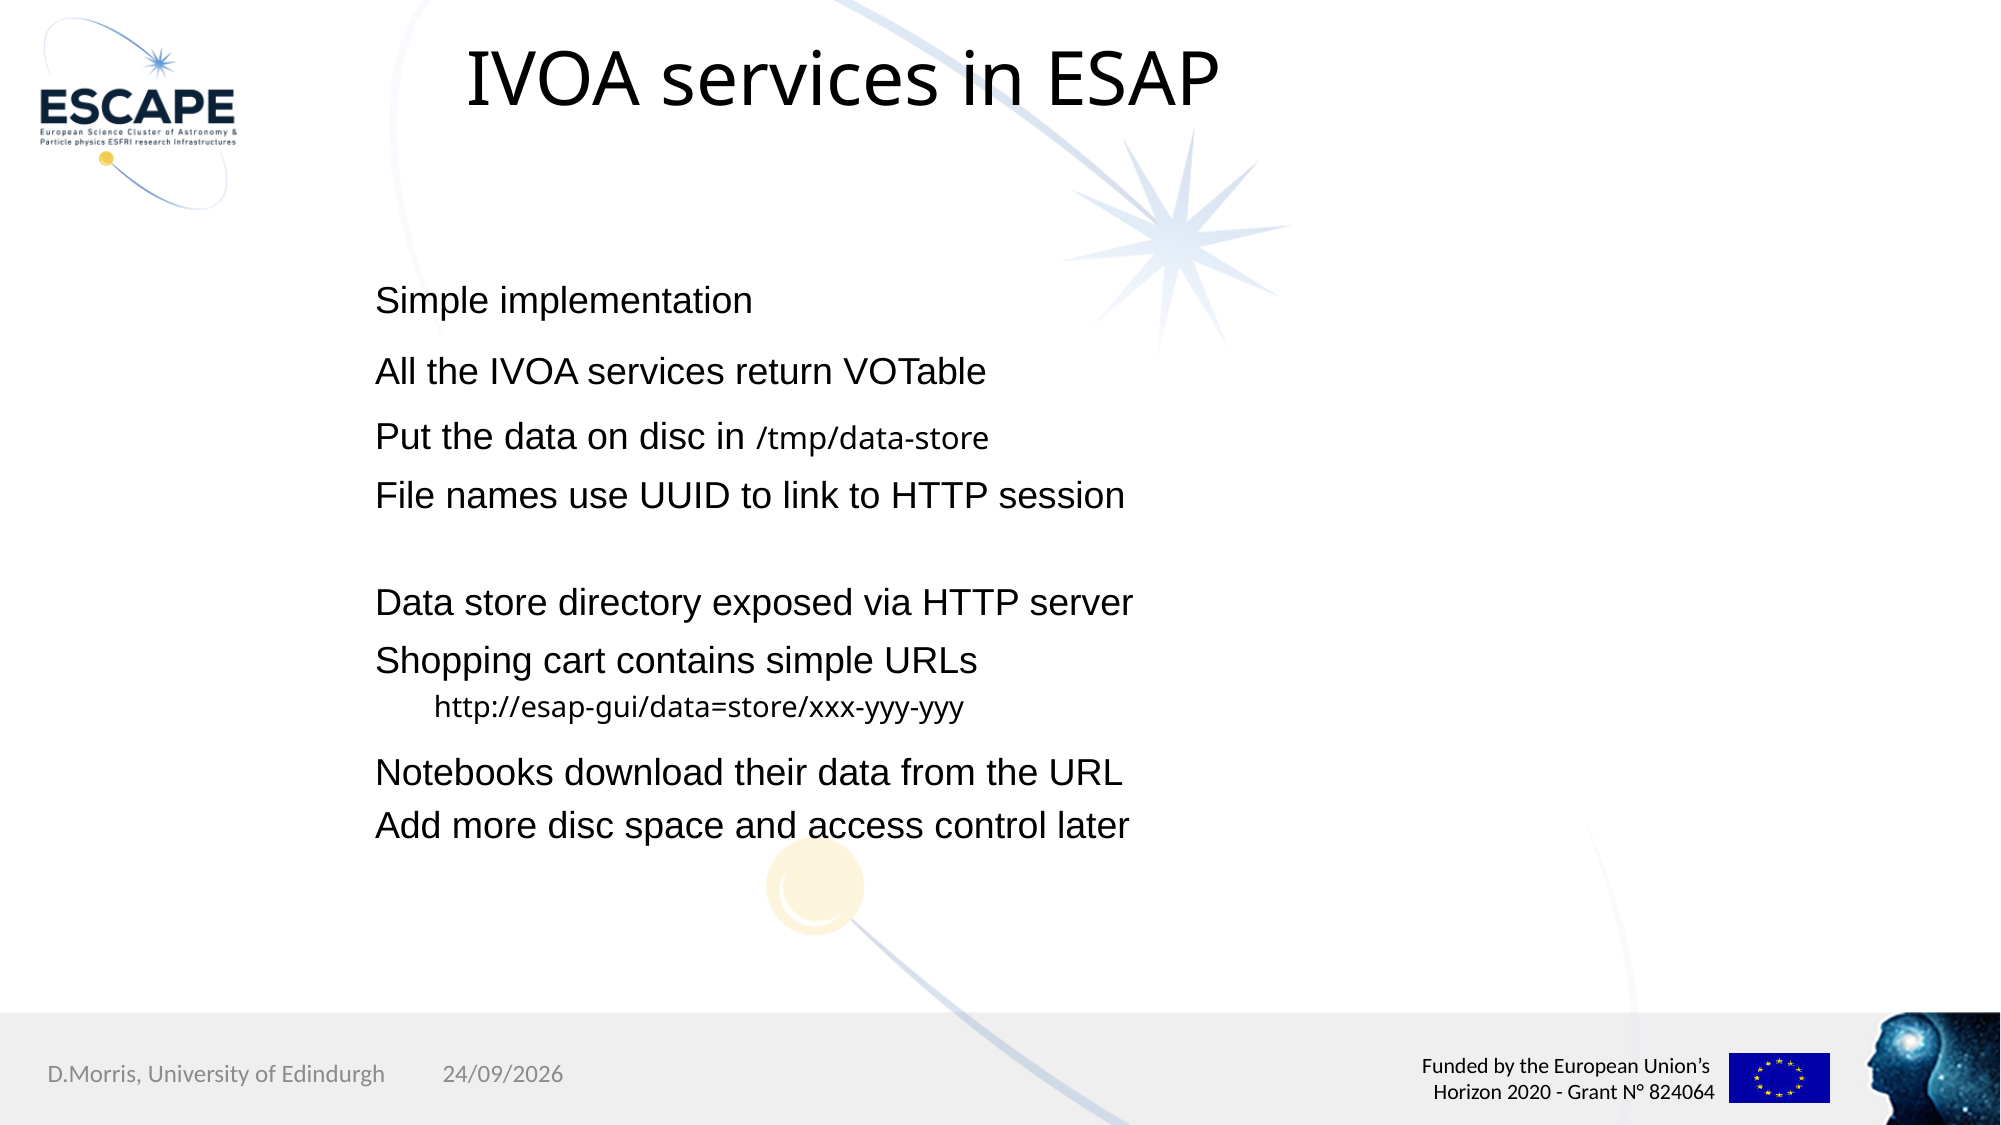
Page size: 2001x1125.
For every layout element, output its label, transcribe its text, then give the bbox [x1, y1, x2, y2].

text_box http://esap-gui/data=store/xxx-yyy-yyy [419, 679, 1394, 734]
picture [0, 0, 2001, 1125]
text_box File names use UUID to link to HTTP session [360, 467, 1146, 525]
text_box All the IVOA services return VOTable [360, 343, 1146, 401]
text_box Shopping cart contains simple URLs [360, 631, 1335, 689]
text_box Simple implementation [360, 272, 1146, 330]
text_box Add more disc space and access control later [360, 797, 1335, 855]
title IVOA services in ESAP [450, 11, 1489, 150]
text_box Put the data on disc in /tmp/data-store [360, 408, 1146, 467]
text_box Data store directory exposed via HTTP server [360, 573, 1335, 631]
footer D.Morris, University of Edindurgh [32, 1042, 414, 1103]
slide_number 05/08/2021 [427, 1042, 684, 1103]
text_box Notebooks download their data from the URL [360, 744, 1335, 797]
